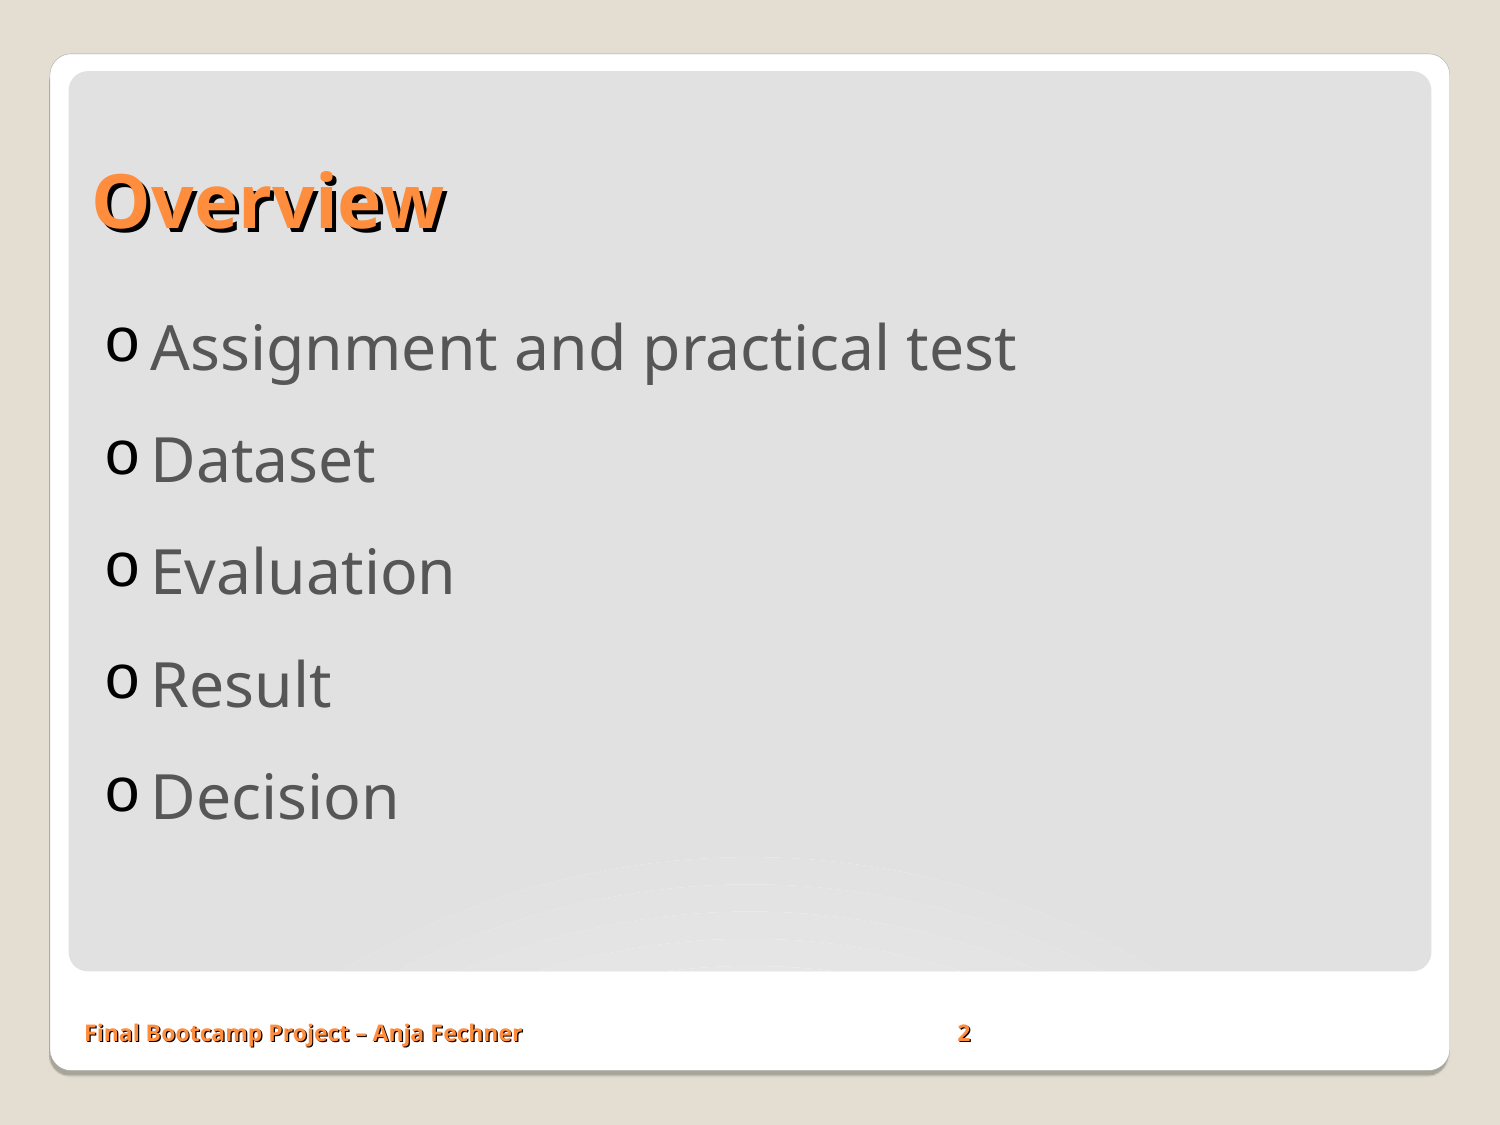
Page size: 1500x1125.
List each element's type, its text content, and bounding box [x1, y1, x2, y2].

text_box Final Bootcamp Project – Anja Fechner [76, 1012, 1436, 1054]
title Overview [76, 78, 1420, 251]
text_box Assignment and practical test Dataset Evaluation Result Decision [88, 262, 1365, 847]
